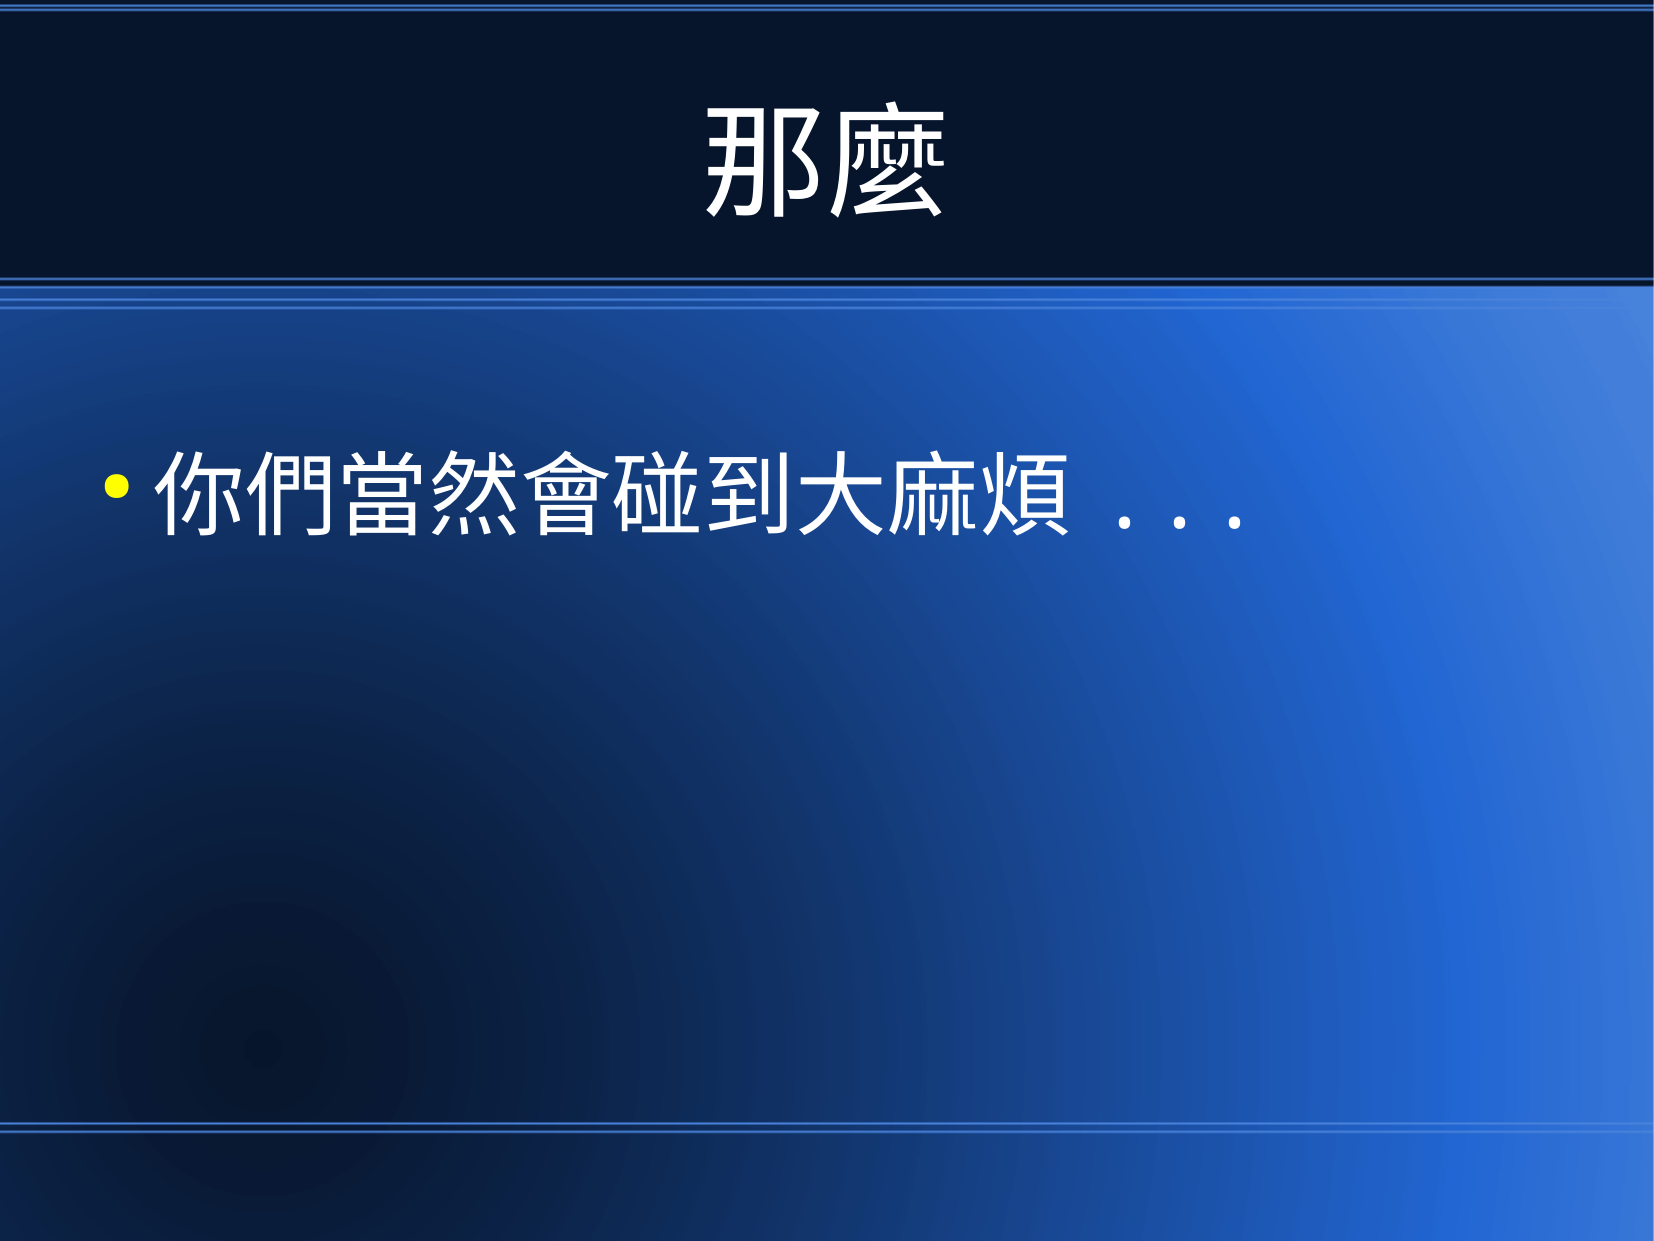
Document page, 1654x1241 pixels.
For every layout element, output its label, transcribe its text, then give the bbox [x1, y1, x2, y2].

title 那麼 [82, 49, 1571, 257]
list 你們當然會碰到大麻煩... [82, 355, 1571, 1241]
picture [0, 0, 1654, 1241]
